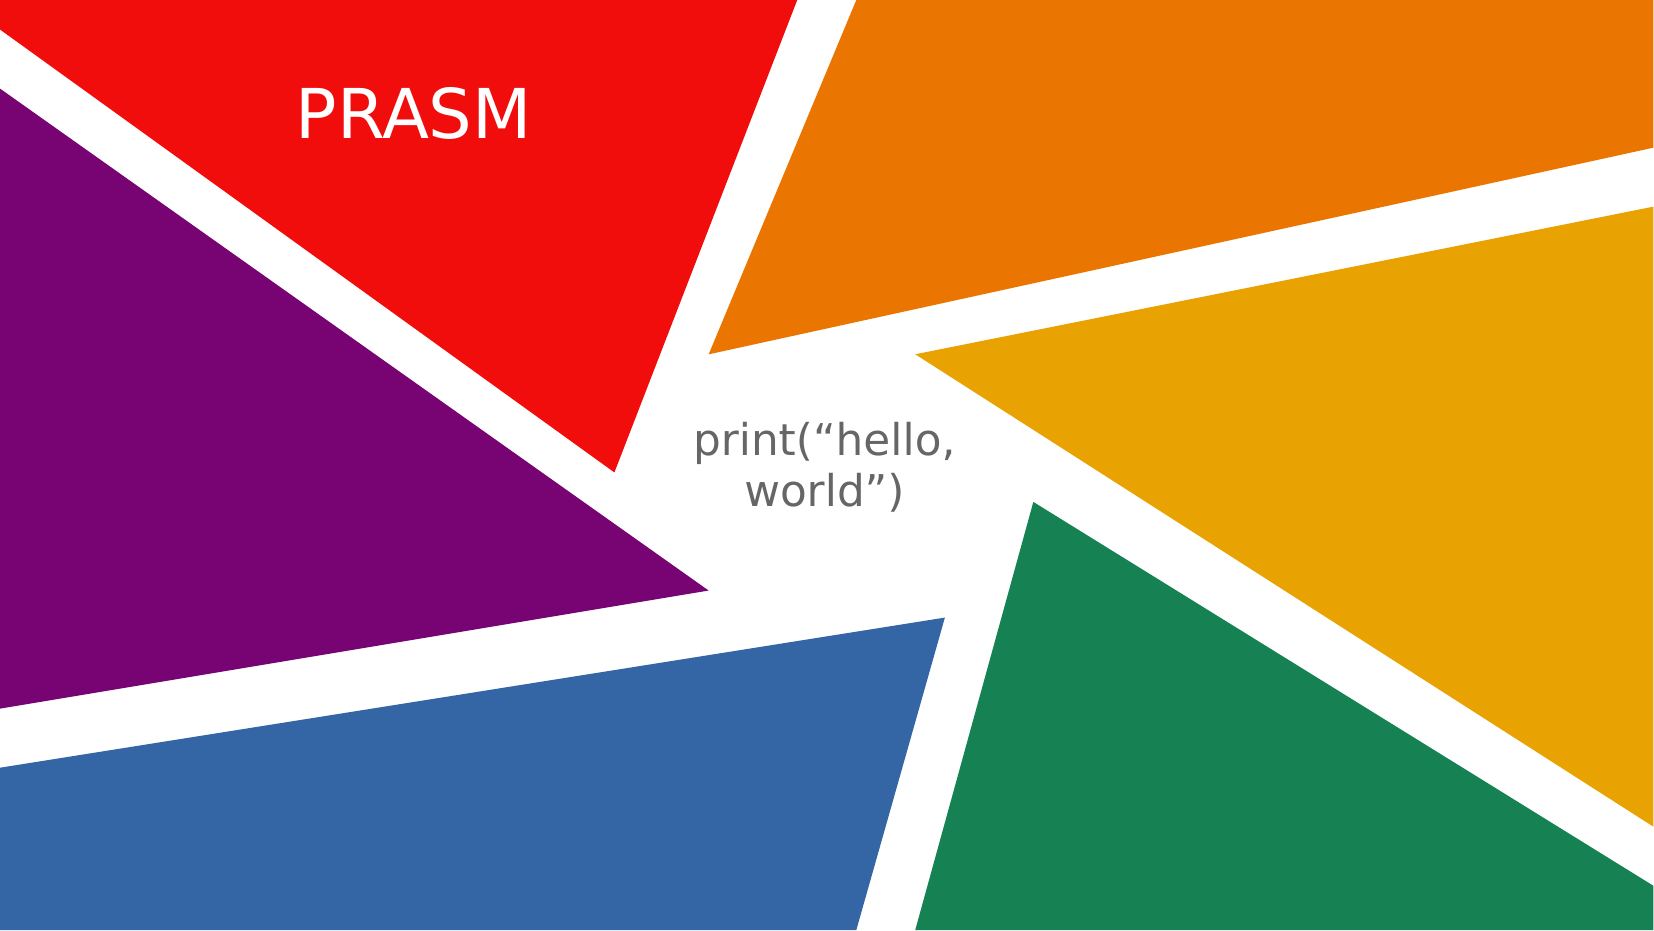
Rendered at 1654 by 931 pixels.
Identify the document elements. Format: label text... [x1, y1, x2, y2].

title PRASM [82, 31, 746, 198]
subtitle print(“hello, world”) [614, 313, 1035, 618]
